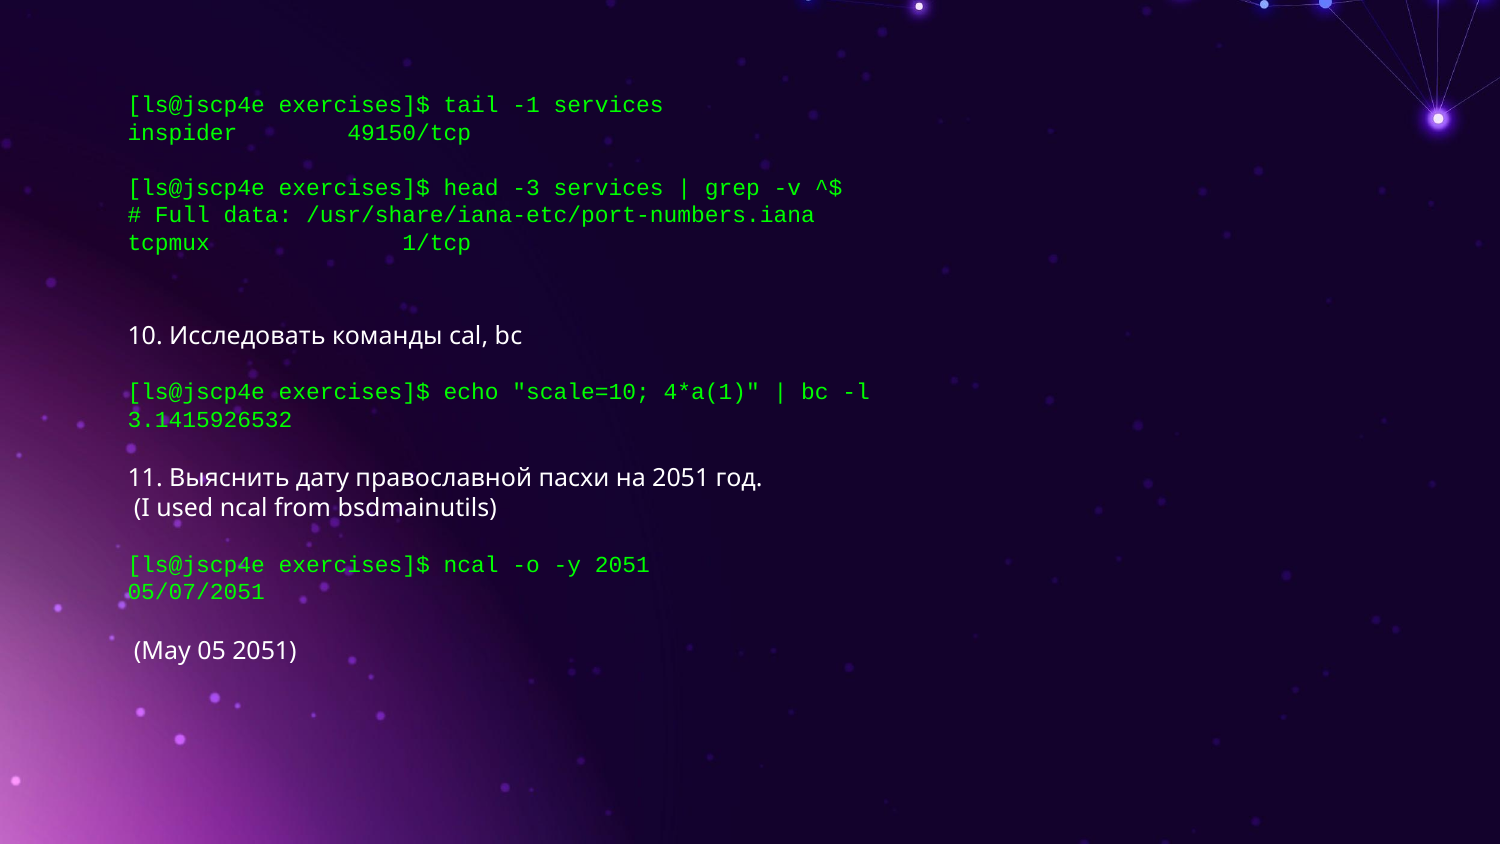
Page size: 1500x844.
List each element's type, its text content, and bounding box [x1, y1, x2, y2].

list [ls@jscp4e exercises]$ tail -1 services inspider 49150/tcp [ls@jscp4e exercises]$ head -3 services | grep -v ^$ # Full data: /usr/share/iana-etc/port-numbers.iana tcpmux 1/tcp 10. Исследовать команды cal, bc [ls@jscp4e exercises]$ echo "scale=10; 4*a(1)" | bc -l 3.1415926532 11. Выяснить дату православной пасхи на 2051 год. (I used ncal from bsdmainutils) [ls@jscp4e exercises]$ ncal -o -y 2051 05/07/2051 (May 05 2051) [112, 75, 1377, 788]
picture [0, 0, 1500, 844]
